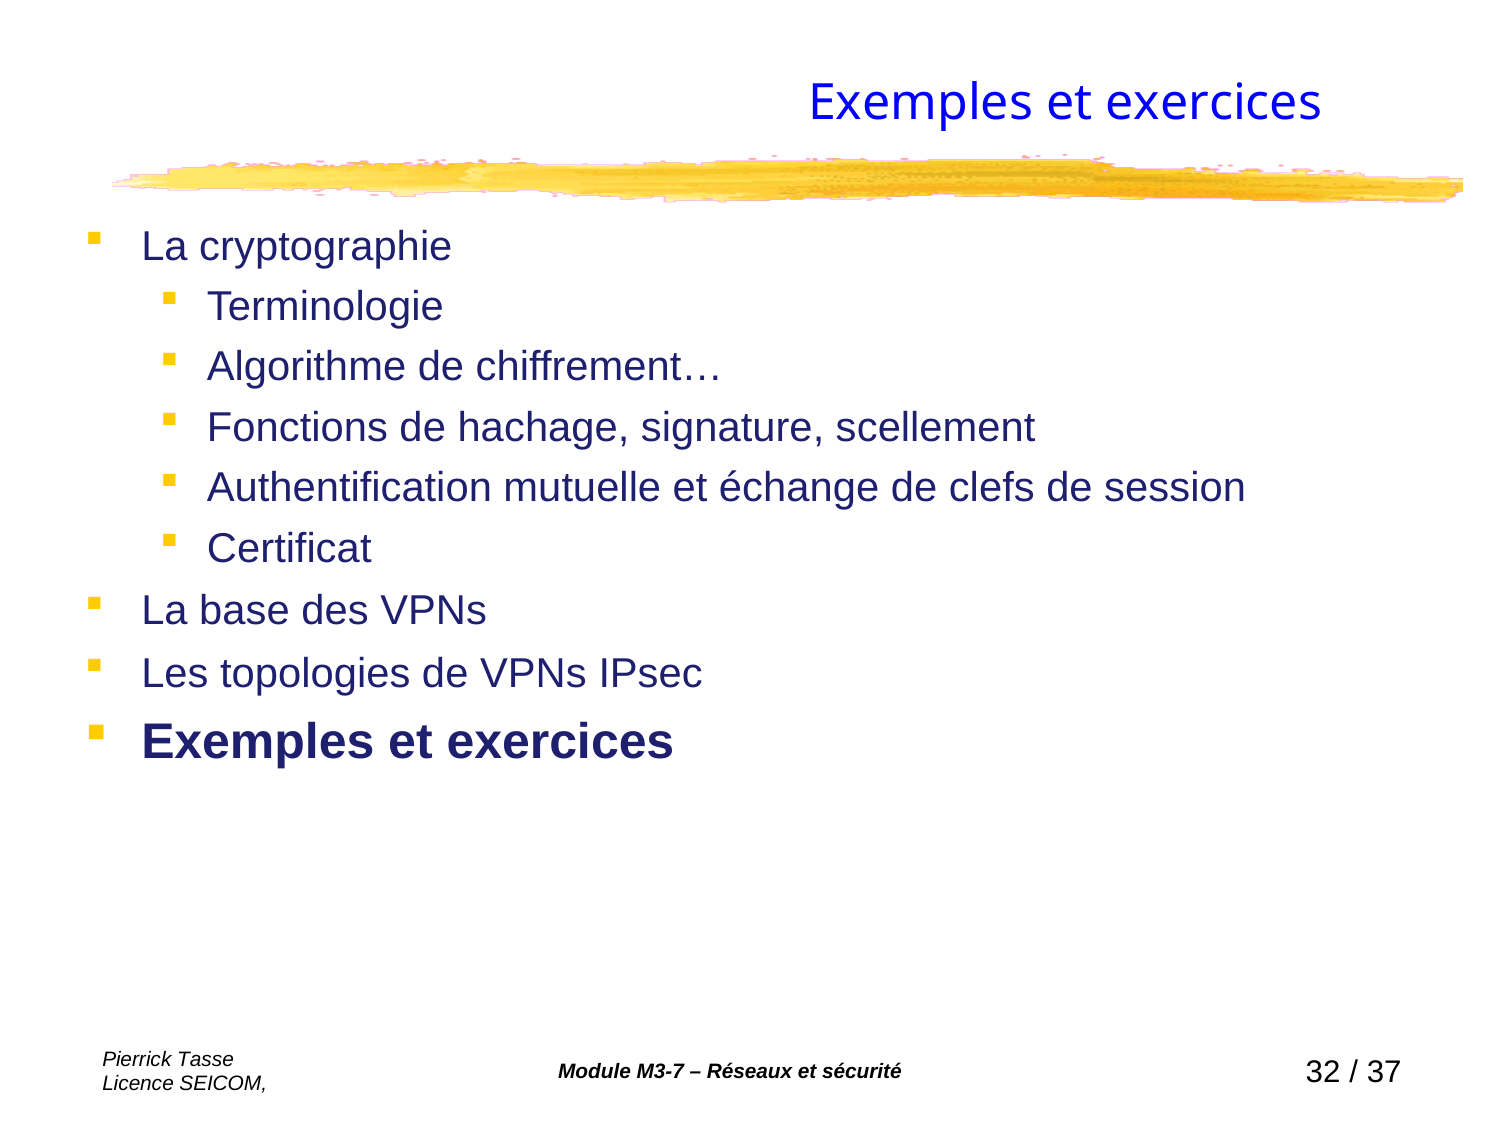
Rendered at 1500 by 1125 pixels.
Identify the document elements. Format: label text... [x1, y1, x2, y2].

title Exemples et exercices [62, 37, 1338, 138]
list La cryptographie Terminologie Algorithme de chiffrement… Fonctions de hachage, signature, scellement Authentification mutuelle et échange de clefs de session Certificat La base des VPNs Les topologies de VPNs IPsec Exemples et exercices [69, 210, 1412, 1016]
picture [112, 149, 1463, 213]
